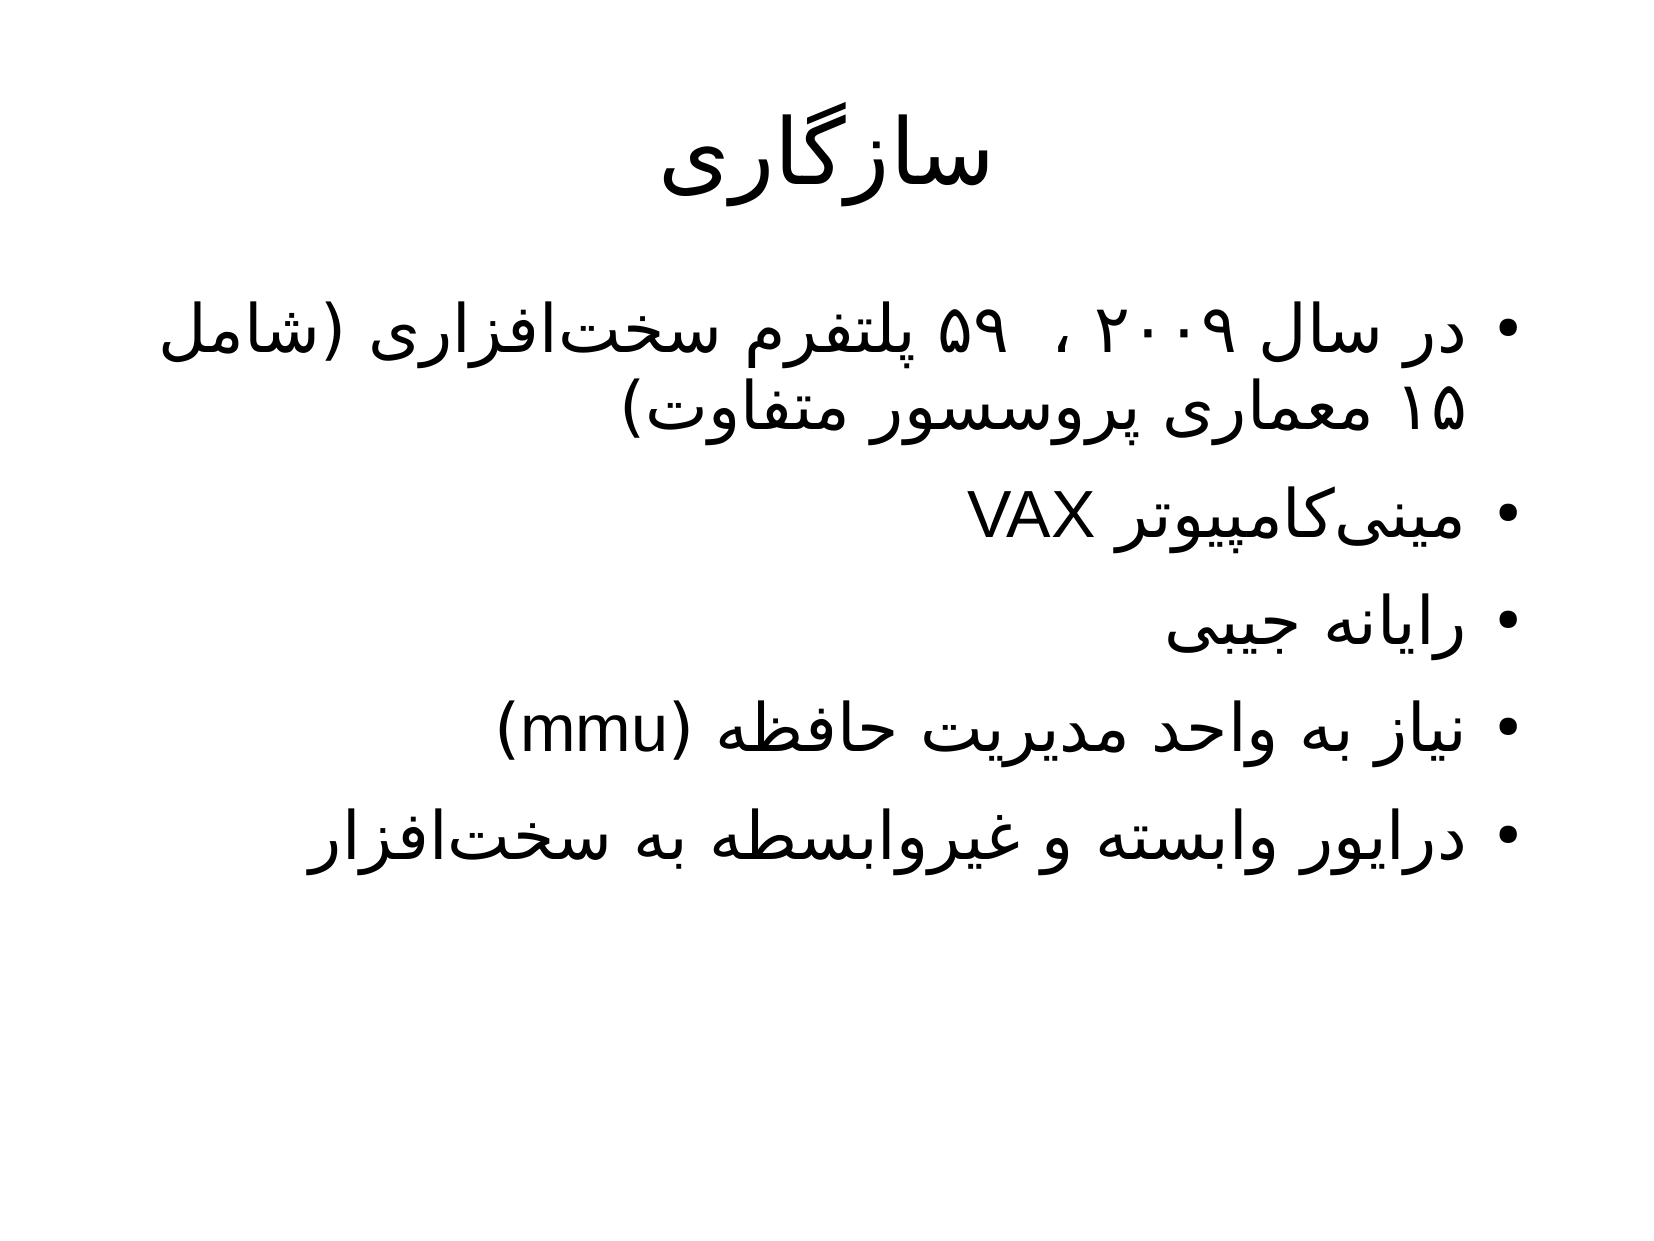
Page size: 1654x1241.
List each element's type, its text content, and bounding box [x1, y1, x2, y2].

title سازگاری [82, 49, 1571, 257]
list در سال ۲۰۰۹ ، ۵۹ پلتفرم سخت‌افزاری (شامل ۱۵ معماری پروسسور متفاوت) مینی‌کامپیوتر VAX رایانه جیبی نیاز به واحد مدیریت حافظه (mmu) درایور وابسته و غیروابسطه به سخت‌افزار [82, 290, 1538, 1010]
